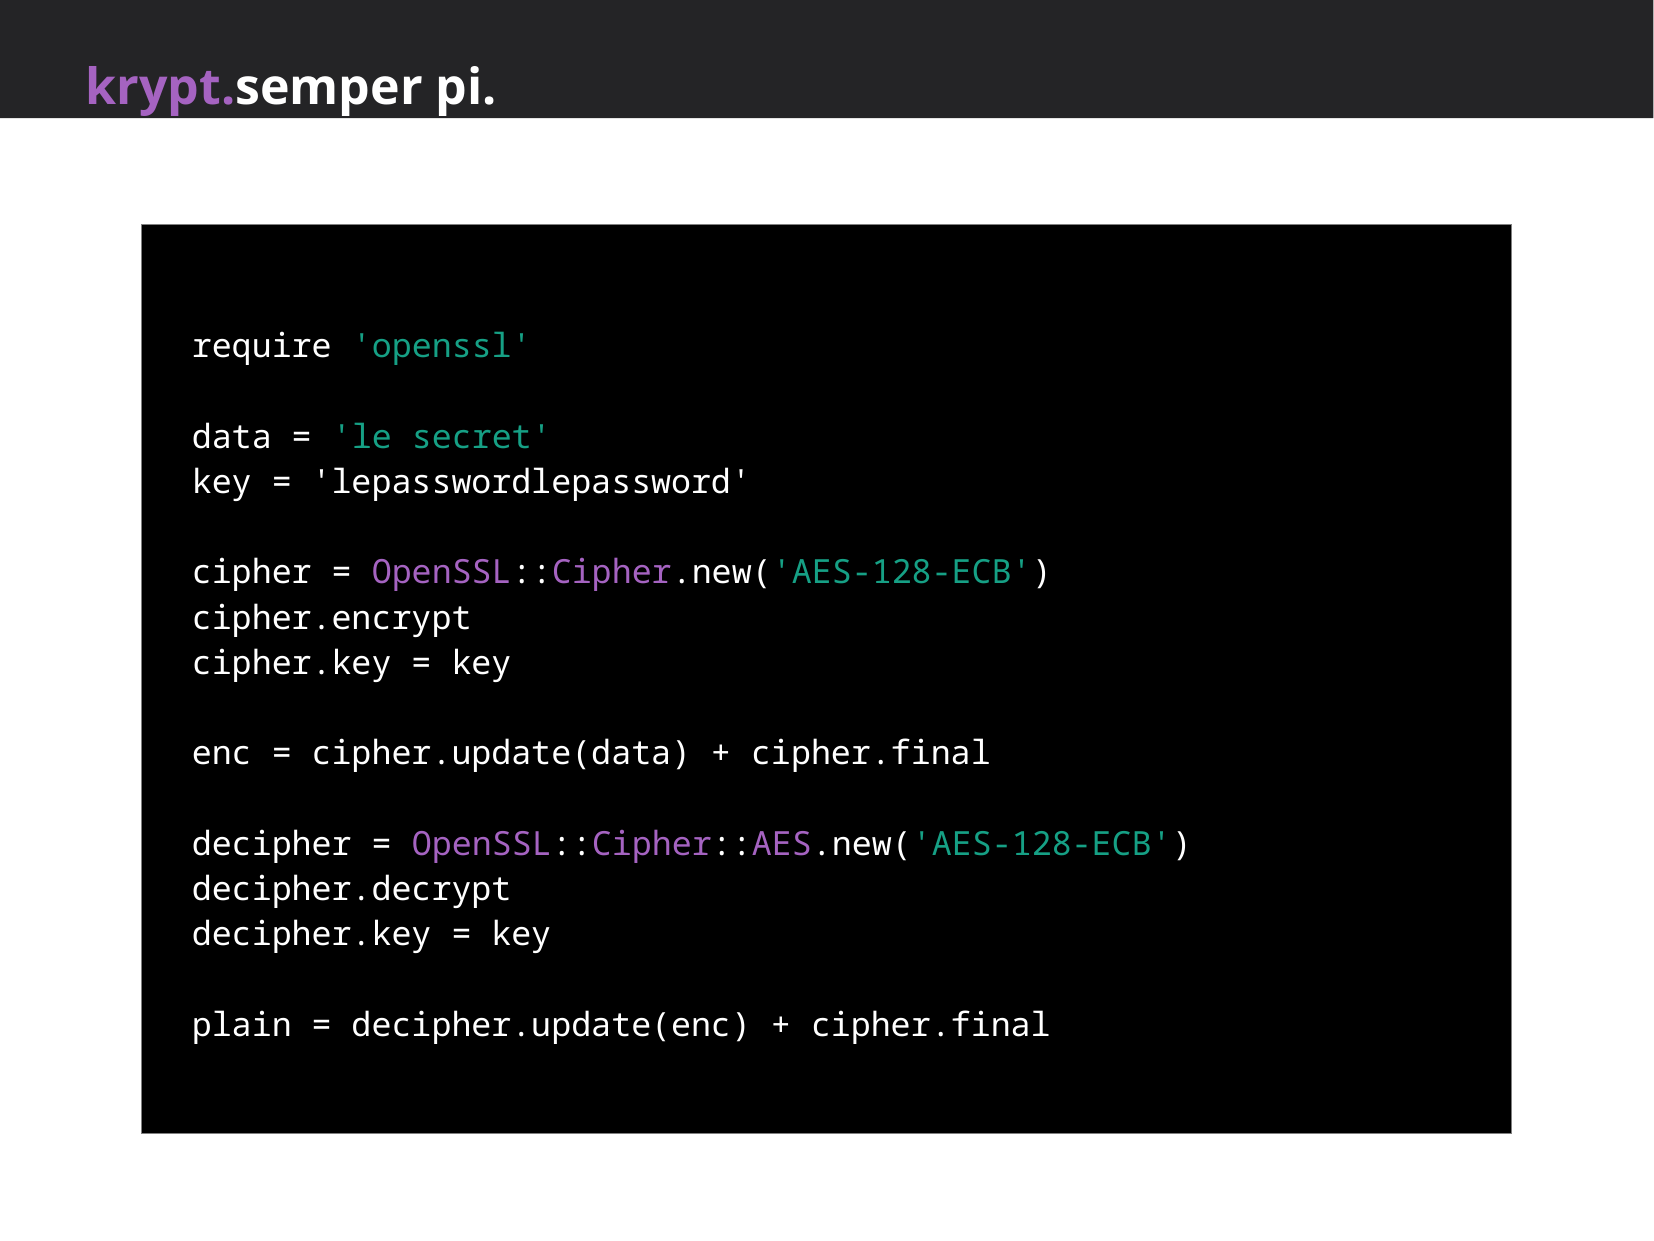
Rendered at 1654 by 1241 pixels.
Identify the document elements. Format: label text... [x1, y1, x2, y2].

text_box require 'openssl' data = 'le secret' key = 'lepasswordlepassword' cipher = OpenSSL::Cipher.new('AES-128-ECB') cipher.encrypt cipher.key = key enc = cipher.update(data) + cipher.final decipher = OpenSSL::Cipher::AES.new('AES-128-ECB') decipher.decrypt decipher.key = key plain = decipher.update(enc) + cipher.final [177, 224, 1512, 971]
text_box krypt.semper pi. [70, 43, 544, 119]
text_box [141, 224, 1512, 1134]
text_box [0, 0, 1654, 119]
